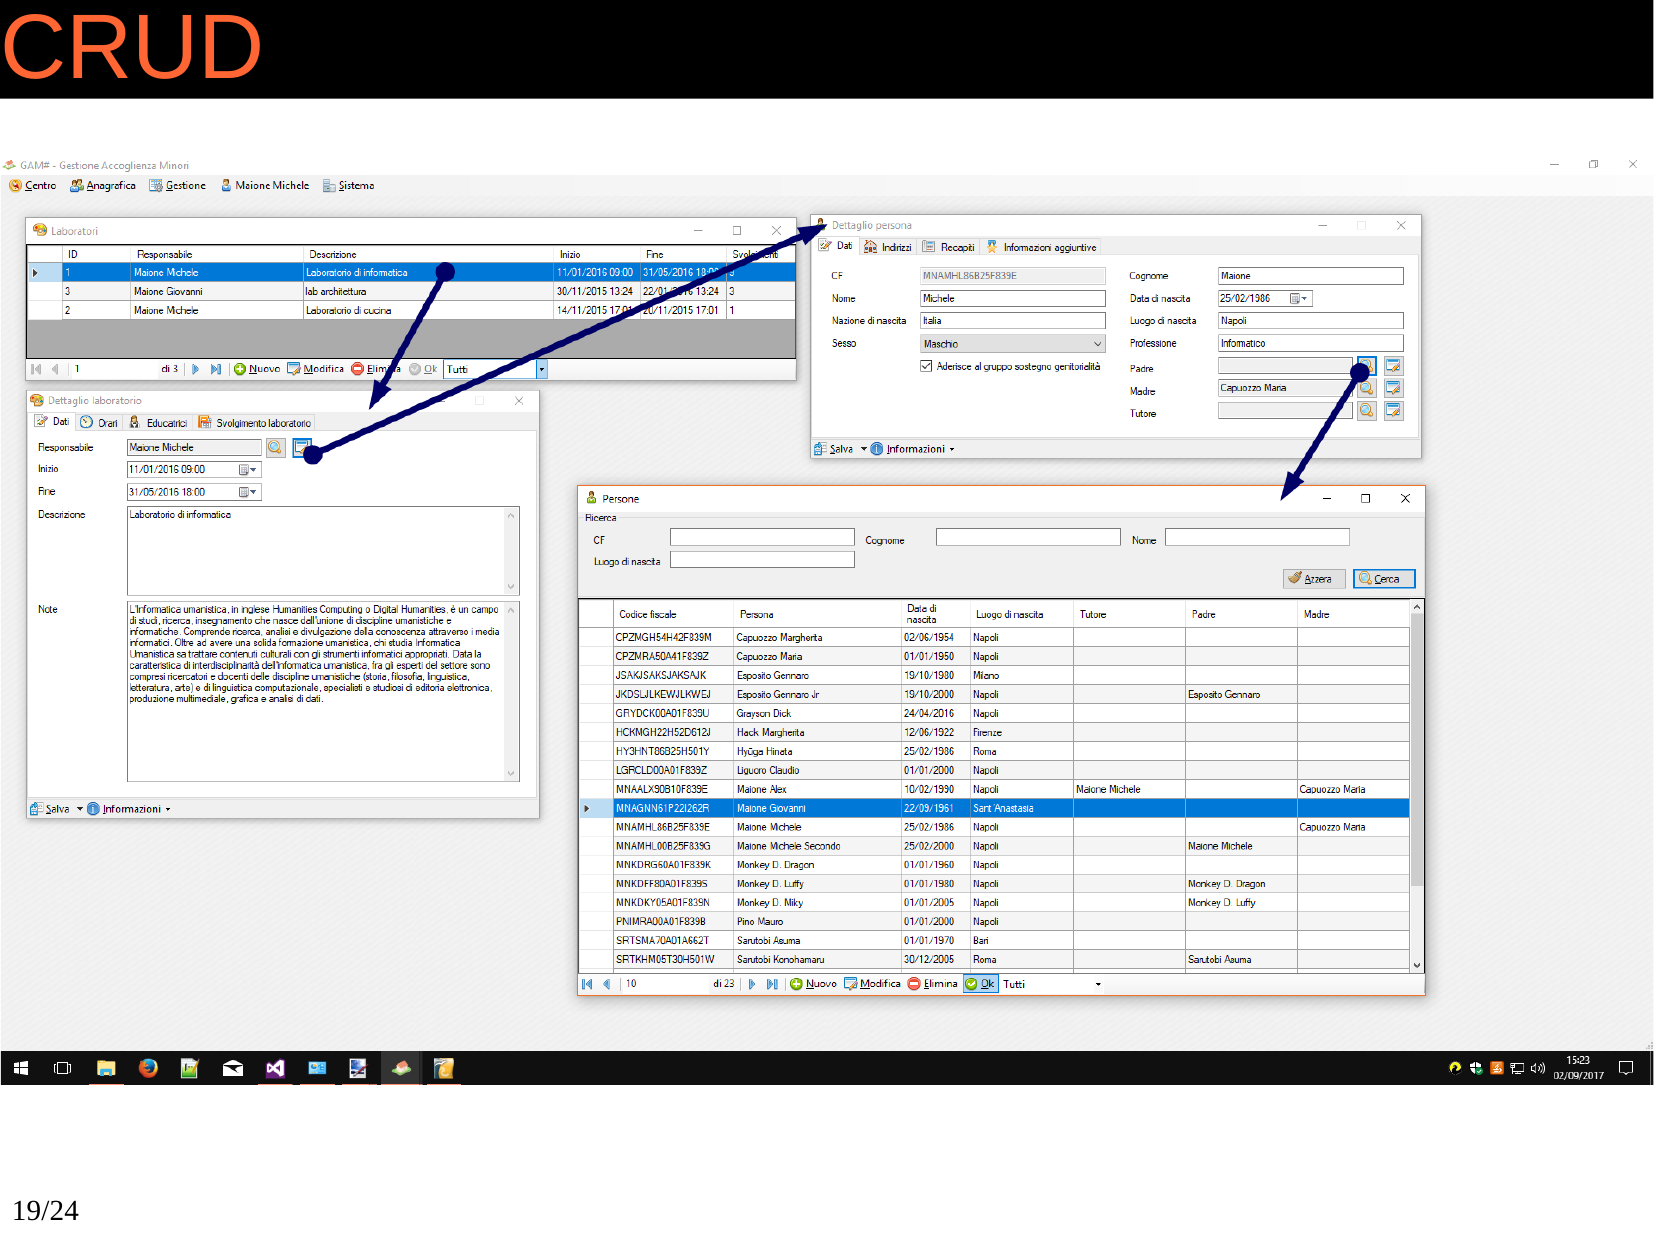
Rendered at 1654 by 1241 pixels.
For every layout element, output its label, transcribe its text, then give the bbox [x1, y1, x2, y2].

title CRUD [0, 0, 1654, 99]
picture [0, 155, 1654, 1085]
